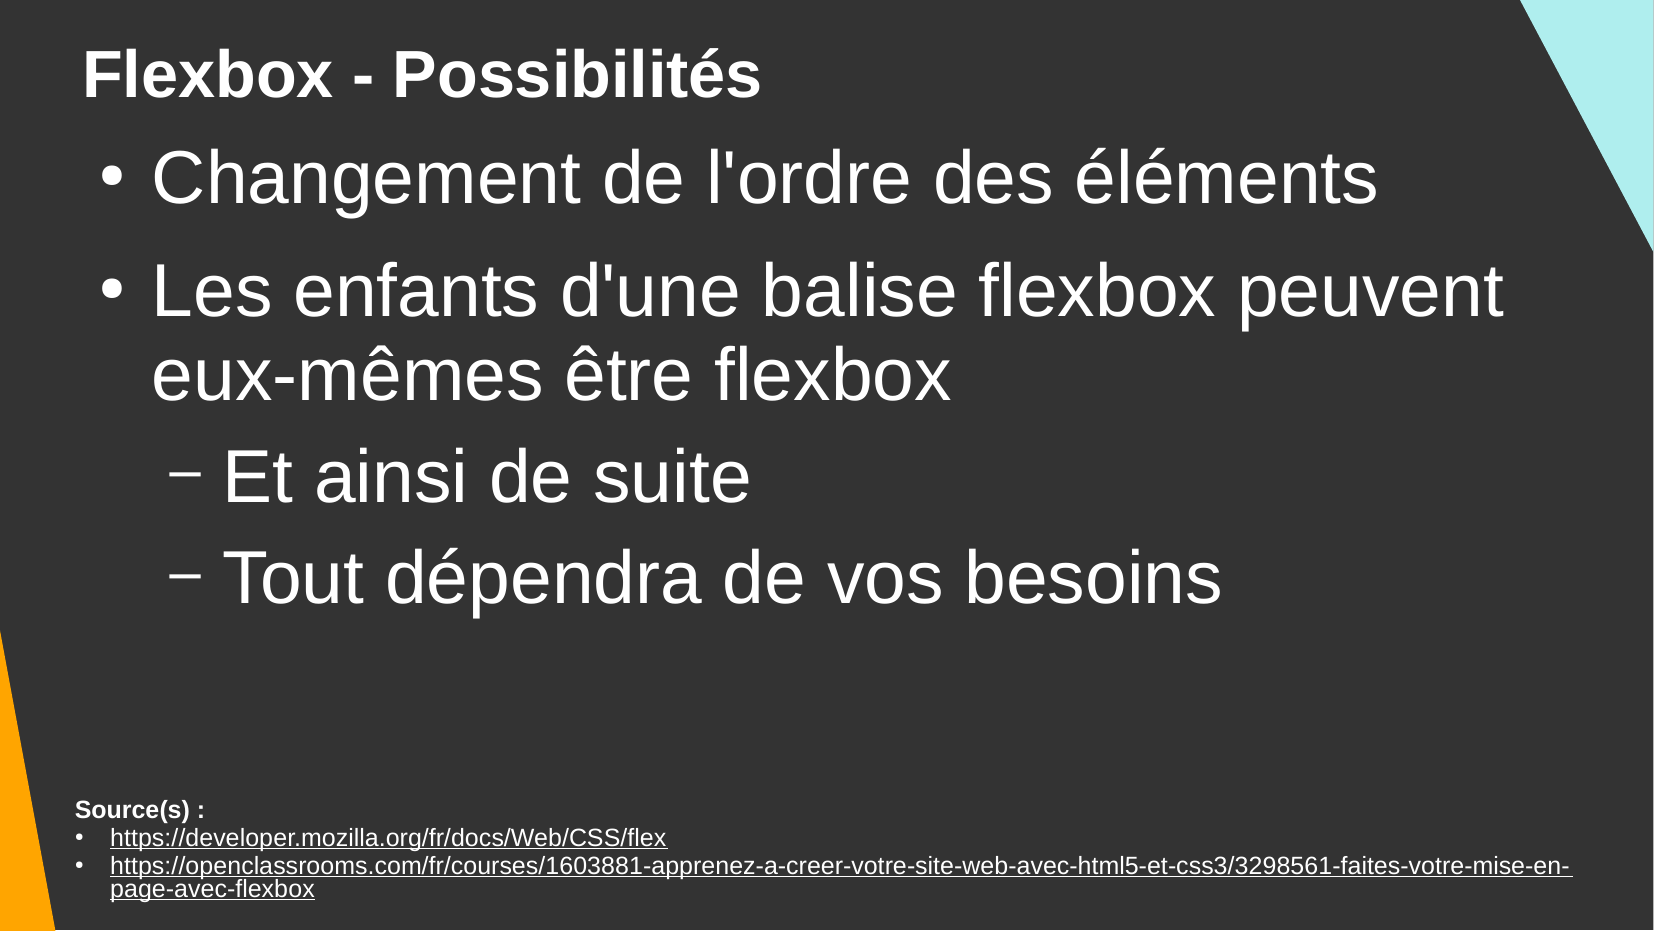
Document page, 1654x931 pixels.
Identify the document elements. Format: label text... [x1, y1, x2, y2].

list Changement de l'ordre des éléments Les enfants d'une balise flexbox peuvent eux-mêmes être flexbox Et ainsi de suite Tout dépendra de vos besoins [80, 135, 1605, 733]
title Flexbox - Possibilités [82, 37, 1571, 114]
text_box [0, 630, 56, 931]
text_box Source(s) : https://developer.mozilla.org/fr/docs/Web/CSS/flex https://openclassrooms.com/fr/courses/1603881-apprenez-a-creer-votre-site-web-avec-html5-et-css3/3298561-faites-votre-mise-en-page-avec-flexbox [60, 788, 1595, 916]
text_box [1520, 0, 1654, 254]
